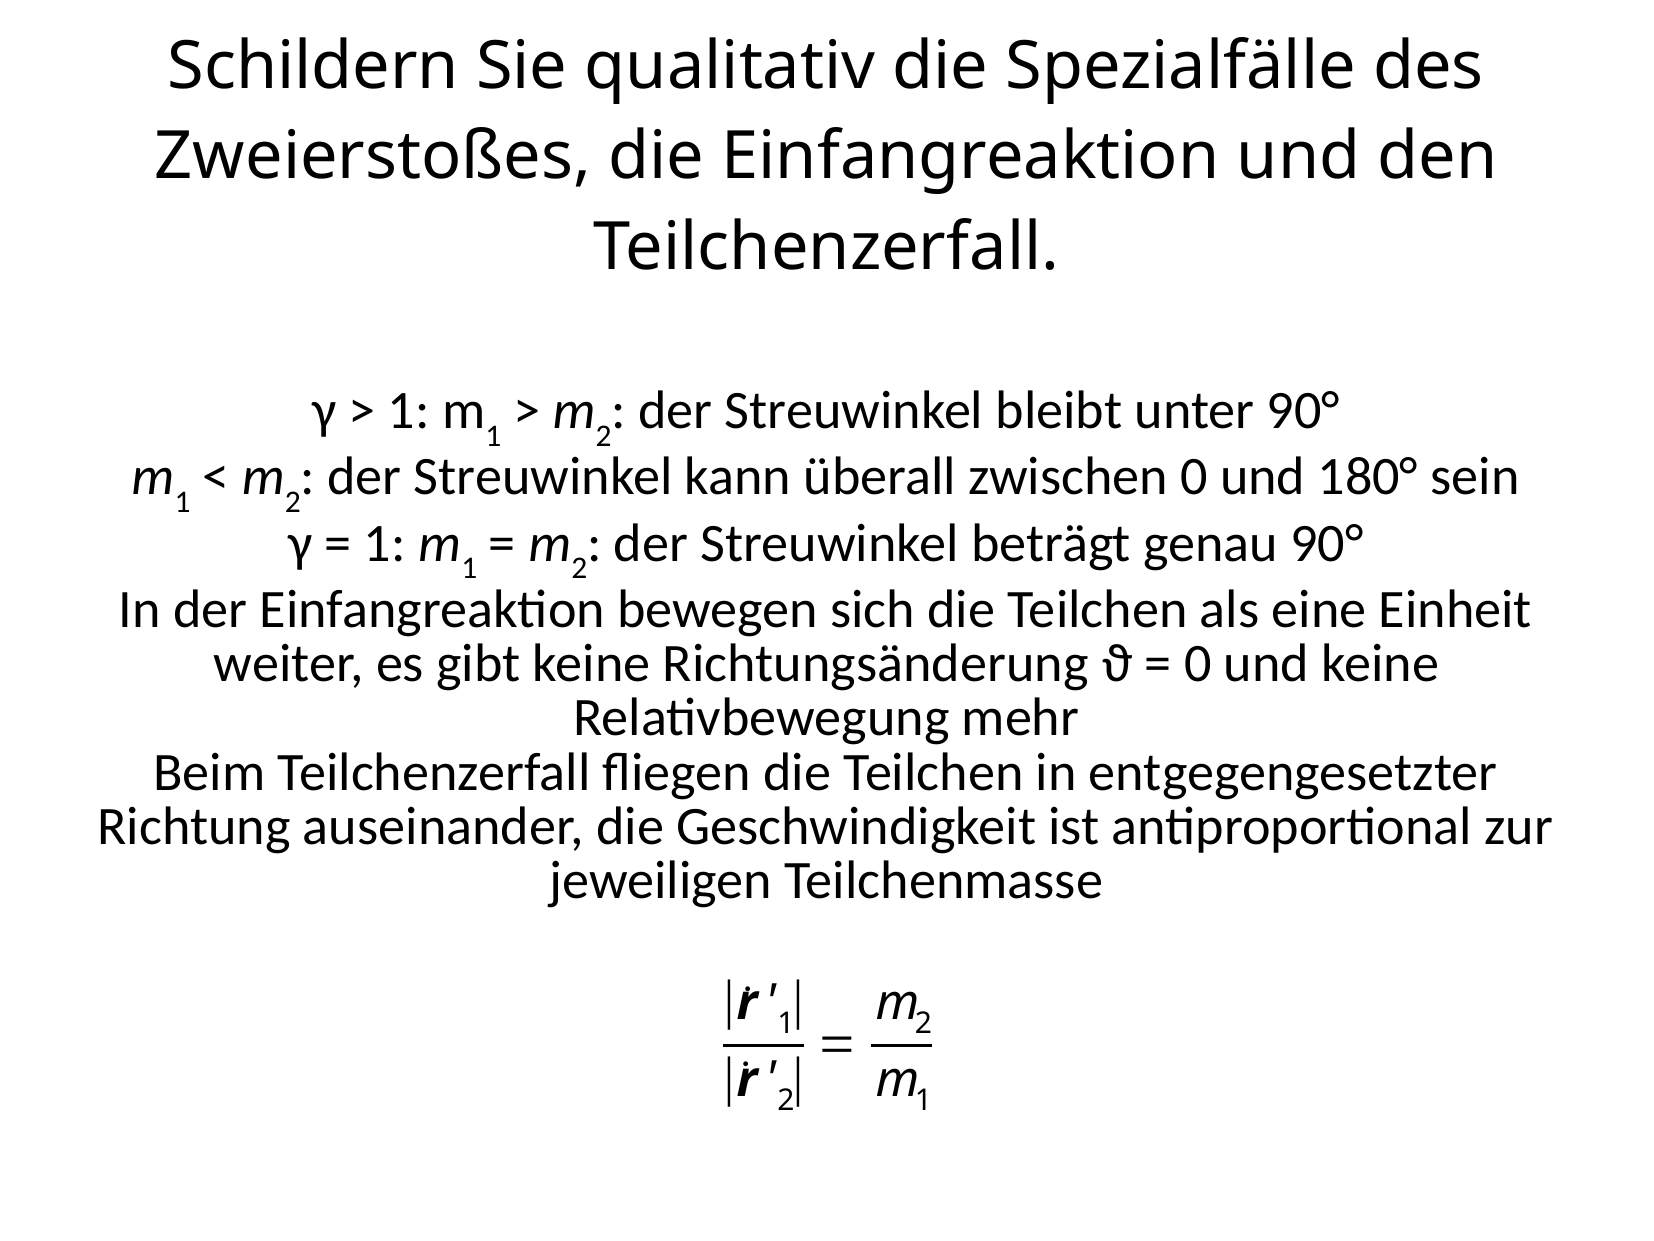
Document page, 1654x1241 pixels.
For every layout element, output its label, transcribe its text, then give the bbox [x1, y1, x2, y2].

chart [713, 972, 941, 1118]
subtitle γ > 1: m1 > m2: der Streuwinkel bleibt unter 90° m1 < m2: der Streuwinkel kann überall zwischen 0 und 180° sein γ = 1: m1 = m2: der Streuwinkel beträgt genau 90° In der Einfangreaktion bewegen sich die Teilchen als eine Einheit weiter, es gibt keine Richtungsänderung ϑ = 0 und keine Relativbewegung mehr Beim Teilchenzerfall fliegen die Teilchen in entgegengesetzter Richtung auseinander, die Geschwindigkeit ist antiproportional zur jeweiligen Teilchenmasse [82, 290, 1571, 1010]
title Schildern Sie qualitativ die Spezialfälle des Zweierstoßes, die Einfangreaktion und den Teilchenzerfall. [82, 19, 1571, 287]
